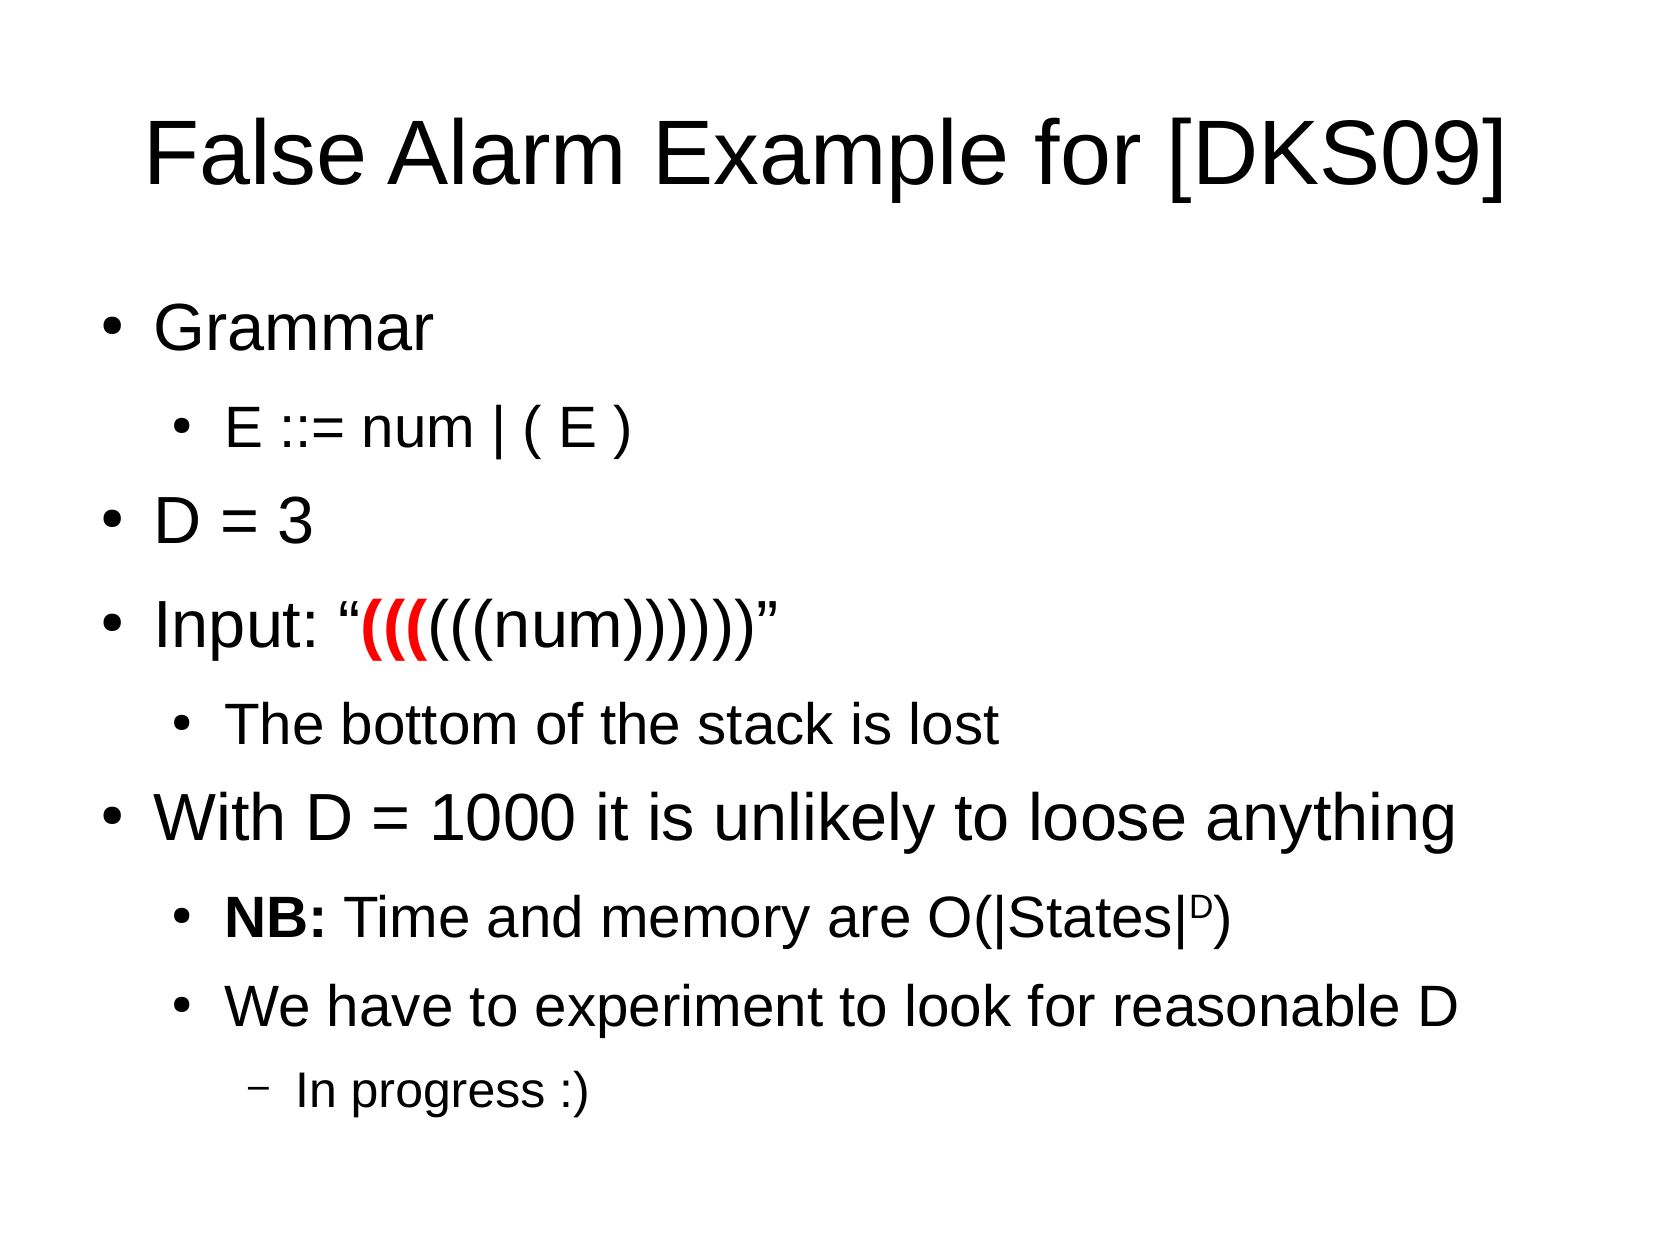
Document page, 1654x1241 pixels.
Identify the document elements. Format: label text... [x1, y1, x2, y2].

title False Alarm Example for [DKS09] [82, 56, 1571, 250]
list Grammar E ::= num | ( E ) D = 3 Input: “((((((num))))))” The bottom of the stack is lost With D = 1000 it is unlikely to loose anything NB: Time and memory are O(|States|D) We have to experiment to look for reasonable D In progress :) [82, 290, 1576, 1201]
